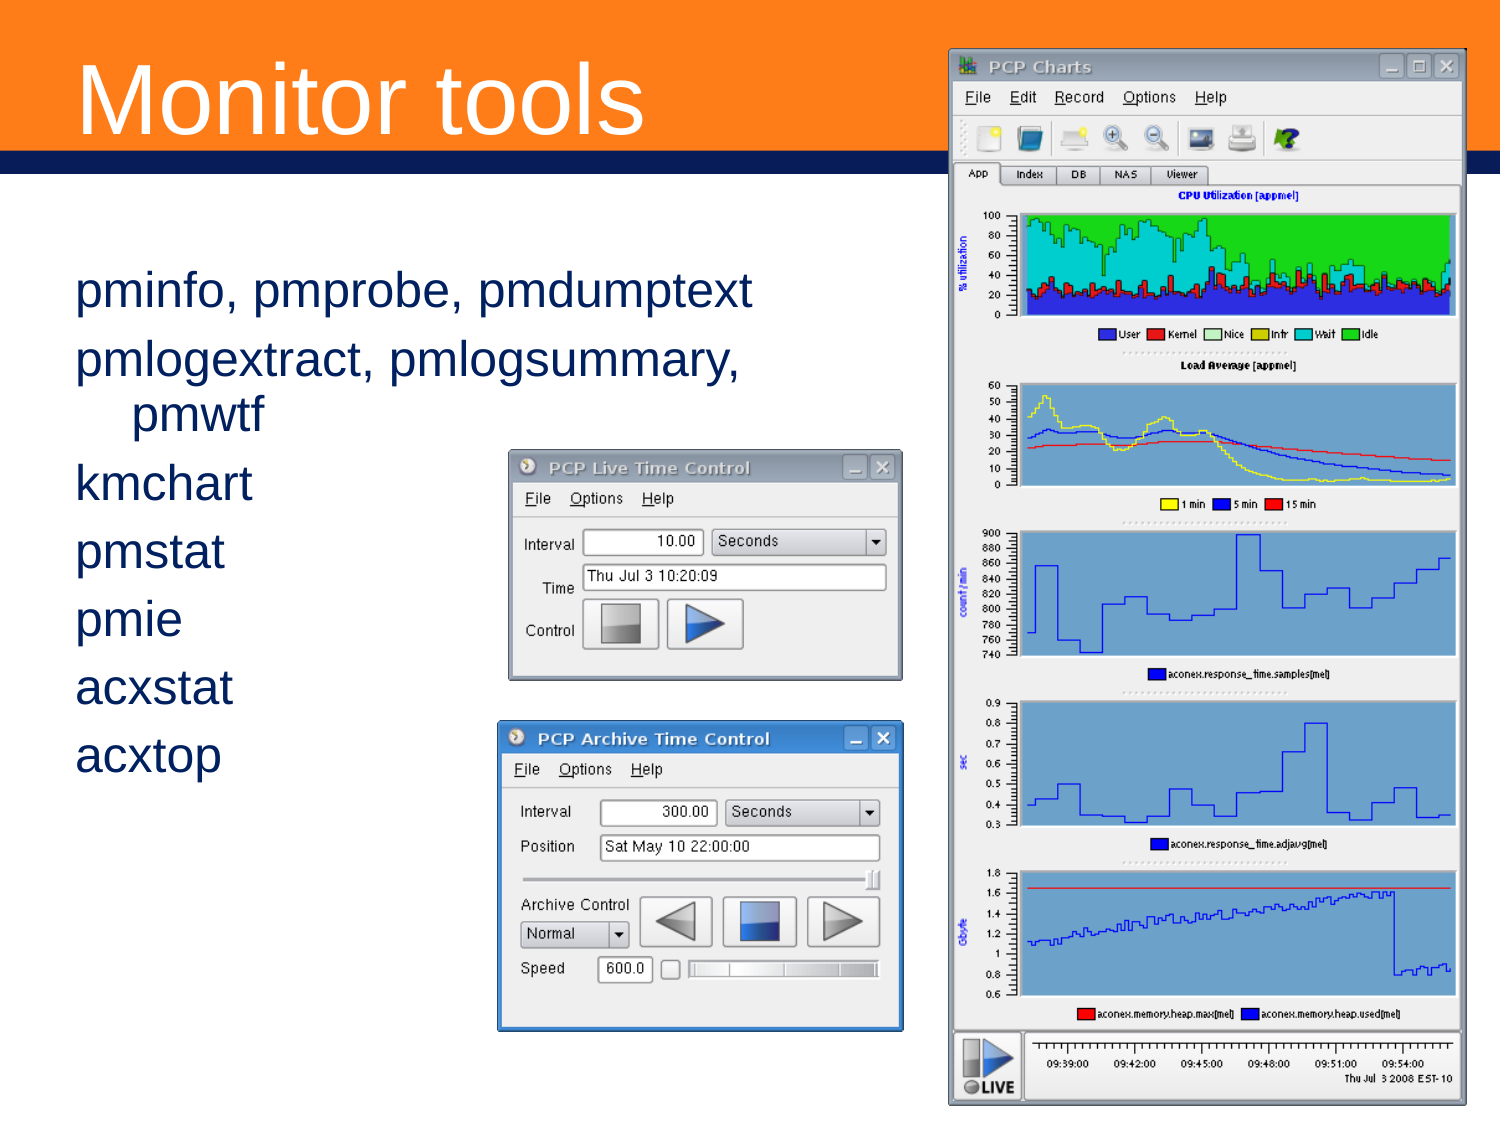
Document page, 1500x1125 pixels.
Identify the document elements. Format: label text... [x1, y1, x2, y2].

picture [948, 48, 1467, 1106]
list pminfo, pmprobe, pmdumptext pmlogextract, pmlogsummary, pmwtf kmchart pmstat pmie acxstat acxtop [75, 262, 886, 991]
picture [508, 449, 903, 681]
title Monitor tools [75, 30, 1426, 169]
picture [497, 720, 904, 1032]
